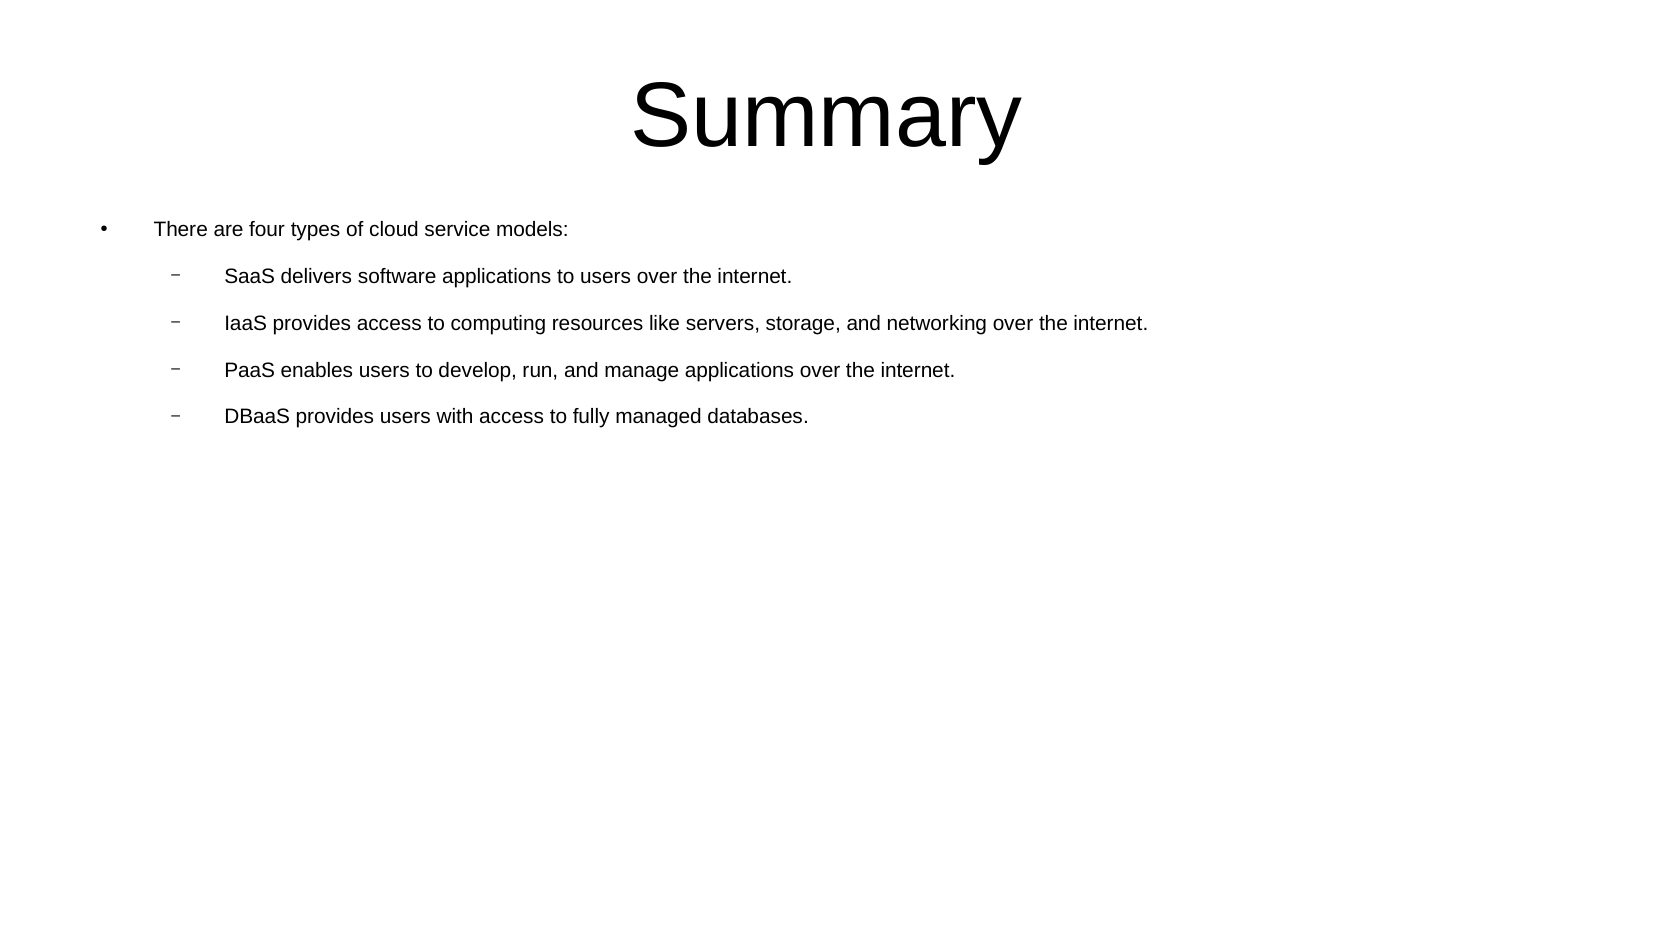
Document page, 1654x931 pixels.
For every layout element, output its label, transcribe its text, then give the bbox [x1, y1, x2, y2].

list There are four types of cloud service models: SaaS delivers software applications to users over the internet. IaaS provides access to computing resources like servers, storage, and networking over the internet. PaaS enables users to develop, run, and manage applications over the internet. DBaaS provides users with access to fully managed databases. [82, 217, 1571, 758]
title Summary [82, 37, 1571, 193]
